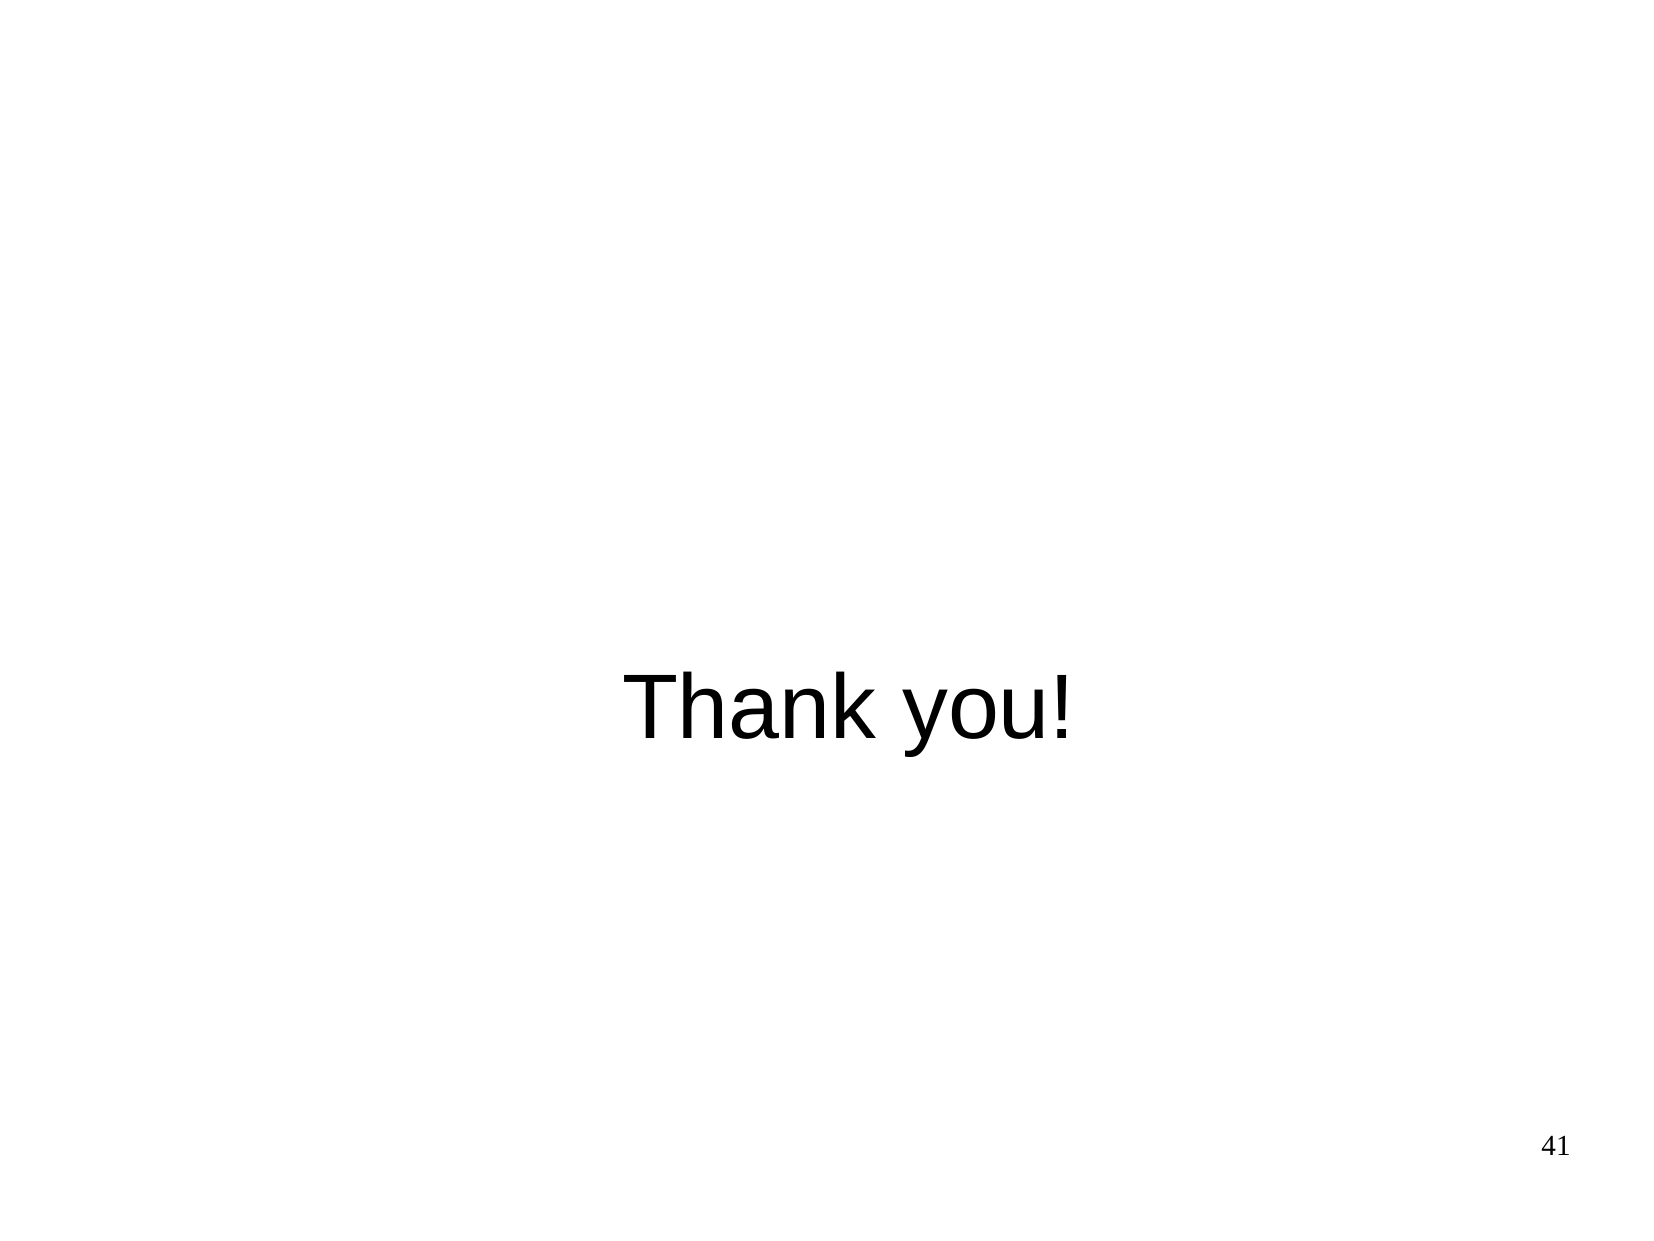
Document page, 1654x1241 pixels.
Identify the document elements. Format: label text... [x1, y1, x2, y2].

title Thank you! [105, 602, 1594, 811]
